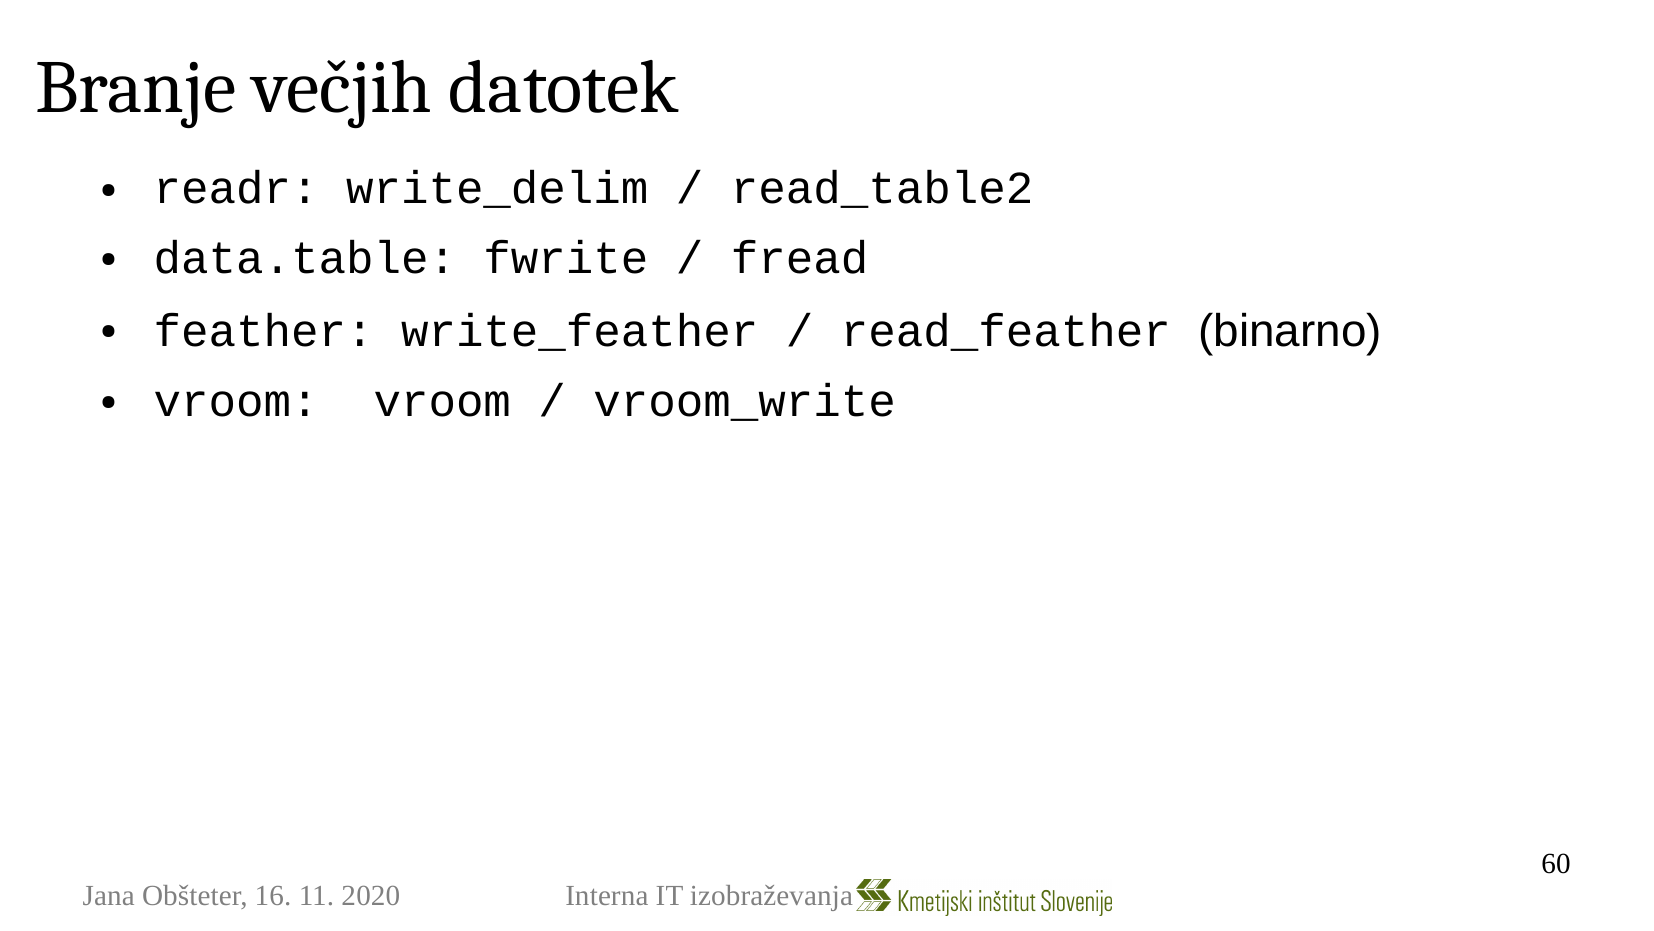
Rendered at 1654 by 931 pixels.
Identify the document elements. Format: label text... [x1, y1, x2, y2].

picture [856, 879, 1112, 916]
list readr: write_delim / read_table2 data.table: fwrite / fread feather: write_feather / read_feather (binarno) vroom: vroom / vroom_write [82, 165, 1642, 827]
title Branje večjih datotek [35, 21, 1524, 154]
